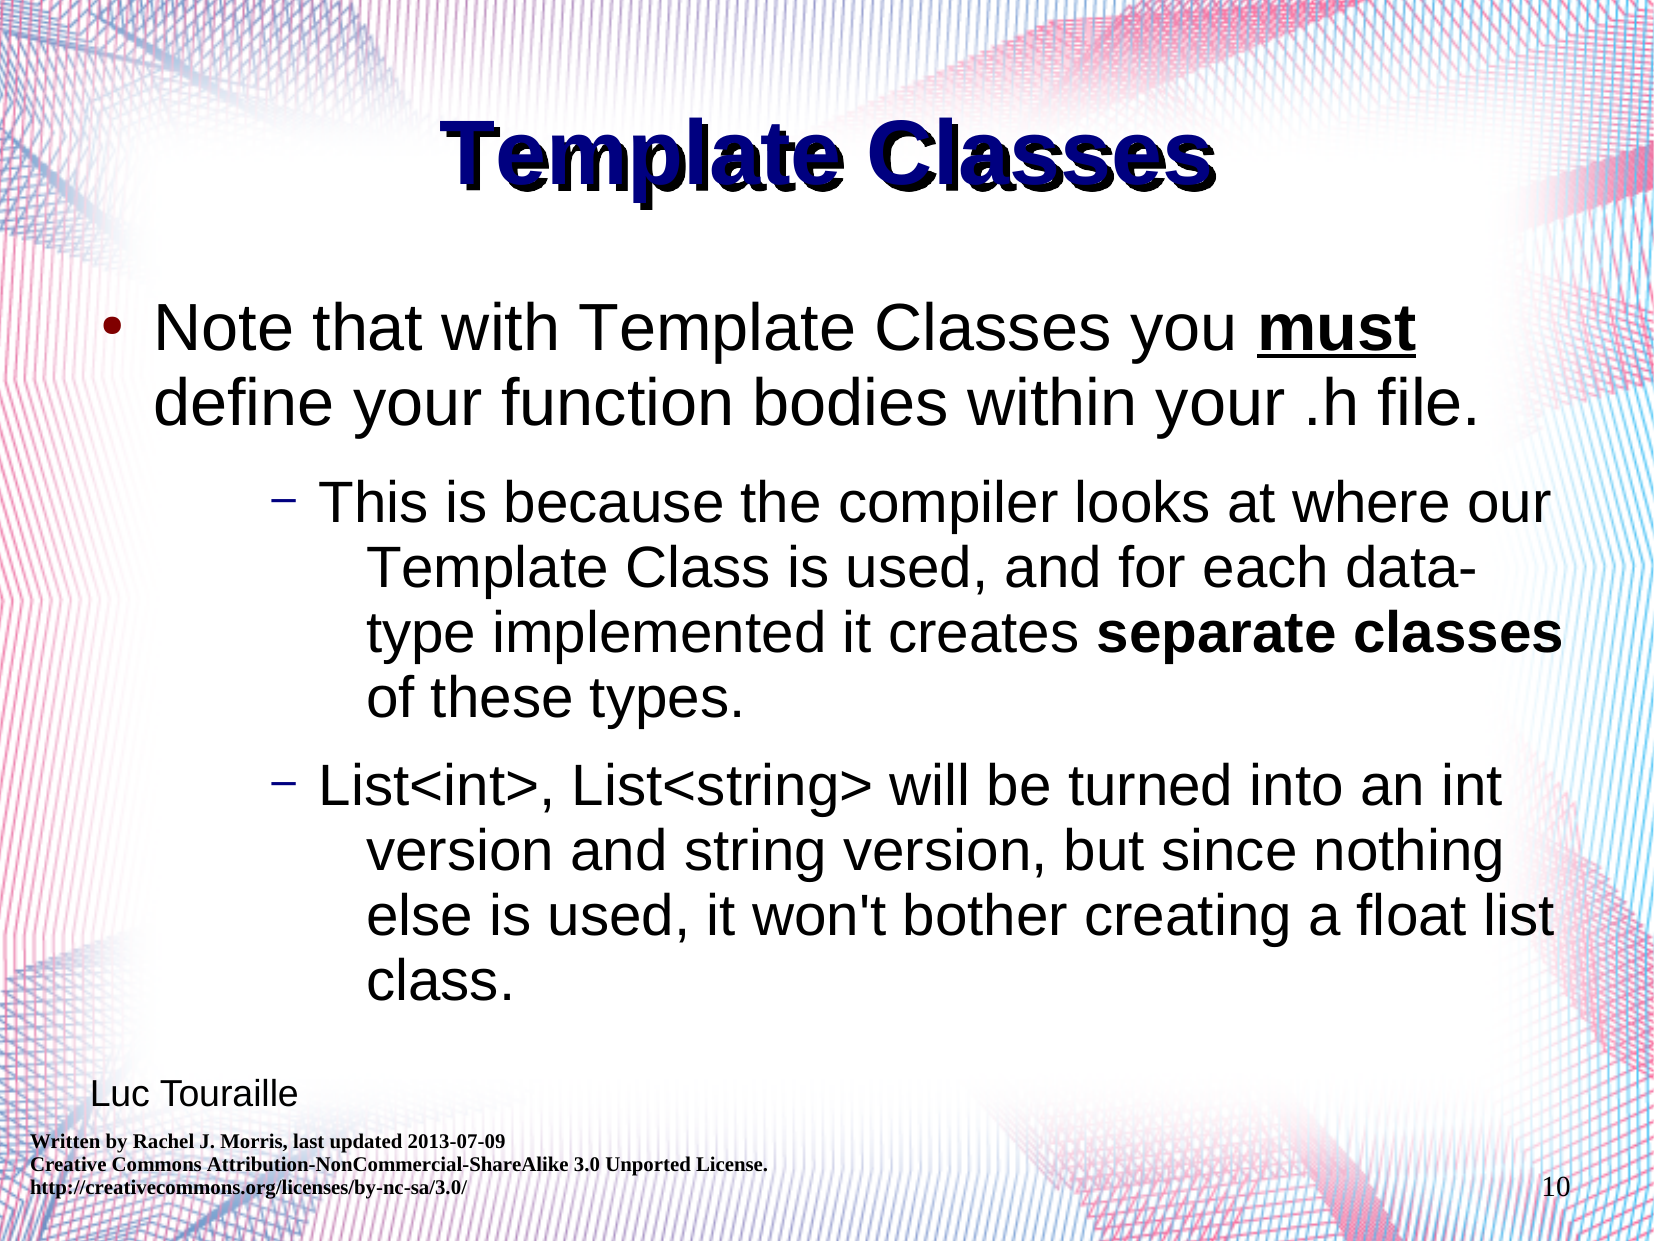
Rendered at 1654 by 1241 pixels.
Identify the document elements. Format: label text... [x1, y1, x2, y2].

picture [0, 0, 1654, 1241]
text_box Luc Touraille [75, 1065, 1006, 1122]
list Note that with Template Classes you must define your function bodies within your .h file. This is because the compiler looks at where our Template Class is used, and for each data-type implemented it creates separate classes of these types. List<int>, List<string> will be turned into an int version and string version, but since nothing else is used, it won't bother creating a float list class. [82, 290, 1571, 1014]
title Template Classes [82, 49, 1571, 257]
